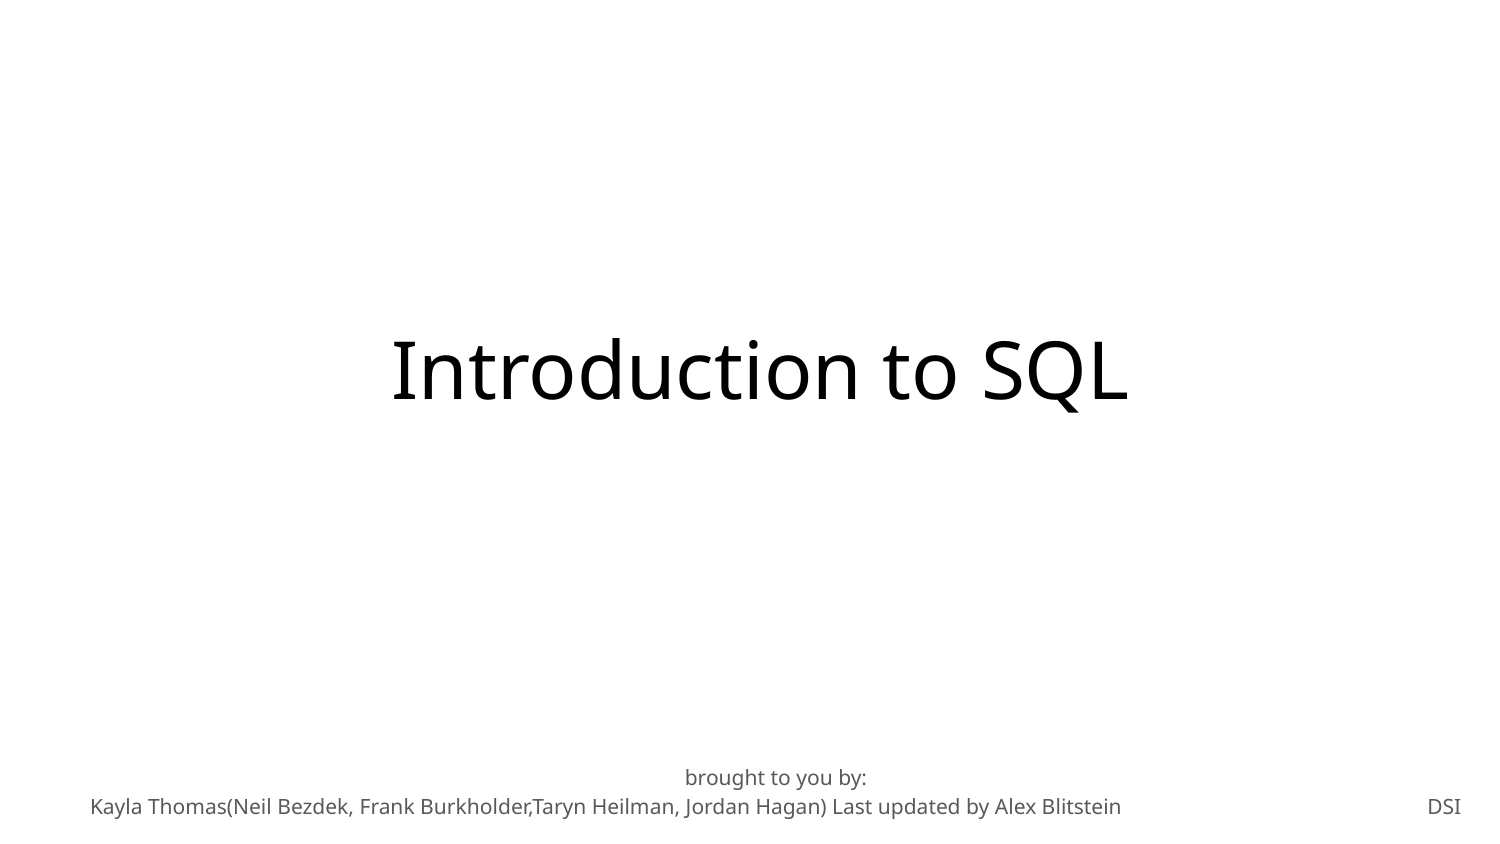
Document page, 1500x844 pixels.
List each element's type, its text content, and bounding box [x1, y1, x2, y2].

subtitle brought to you by: Kayla Thomas(Neil Bezdek, Frank Burkholder,Taryn Heilman, Jordan Hagan) Last updated by Alex Blitstein DSI [11, 748, 1500, 844]
title Introduction to SQL [342, 296, 1180, 438]
